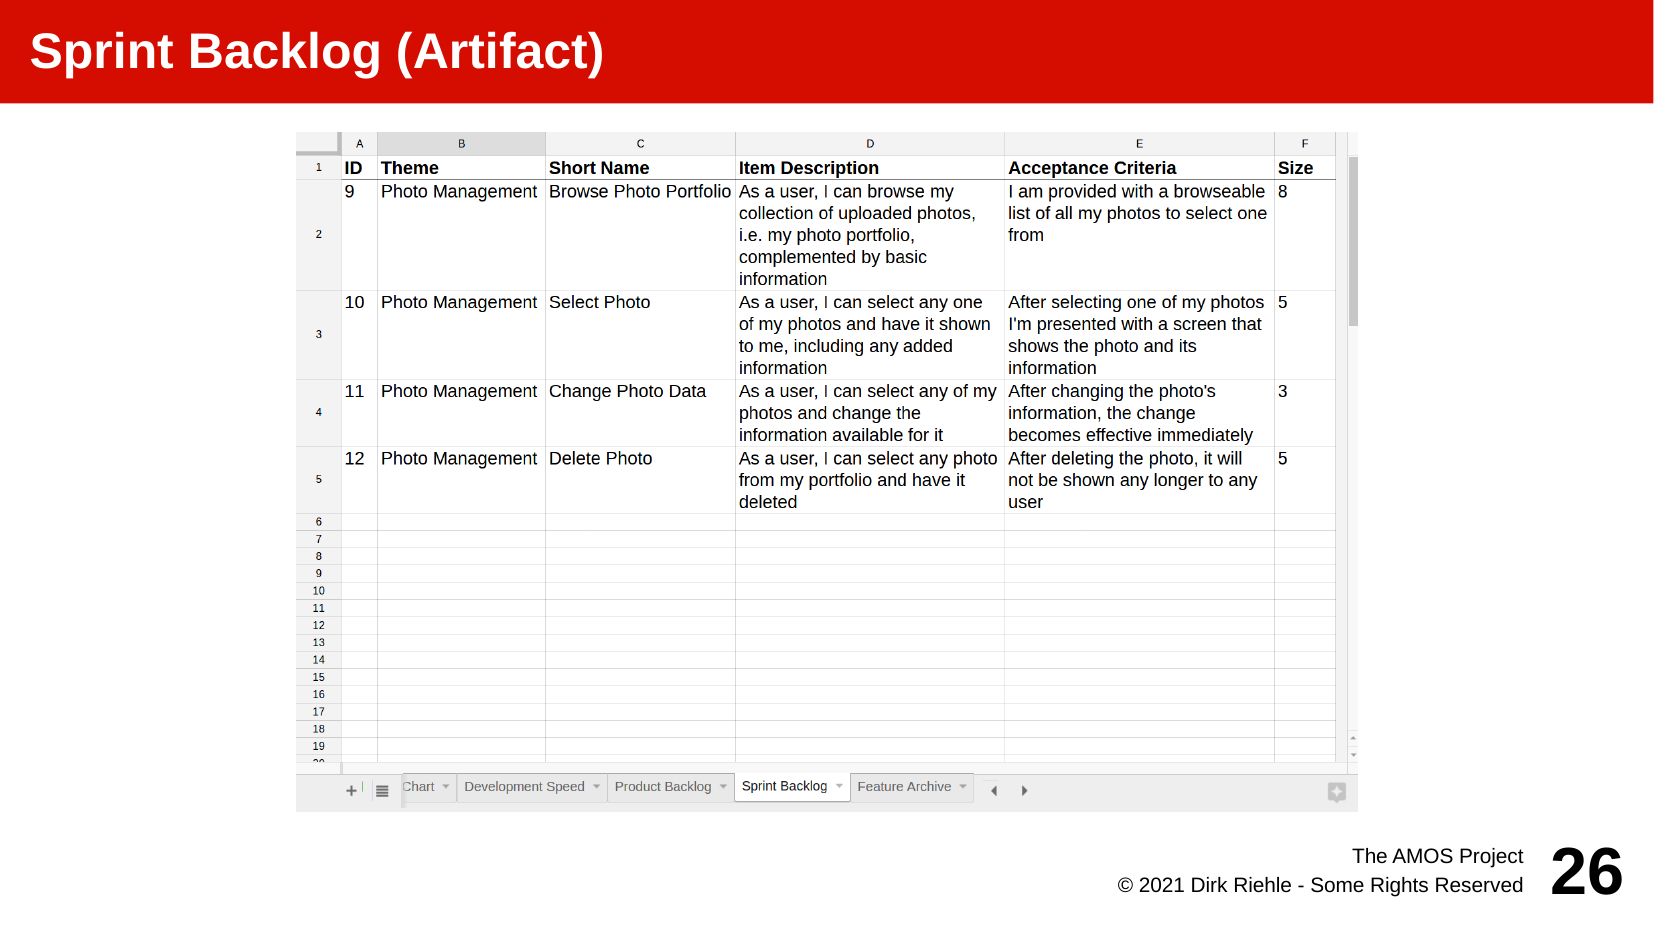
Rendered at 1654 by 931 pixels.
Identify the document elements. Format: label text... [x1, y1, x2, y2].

title Sprint Backlog (Artifact) [0, 0, 1654, 104]
picture [296, 132, 1358, 813]
